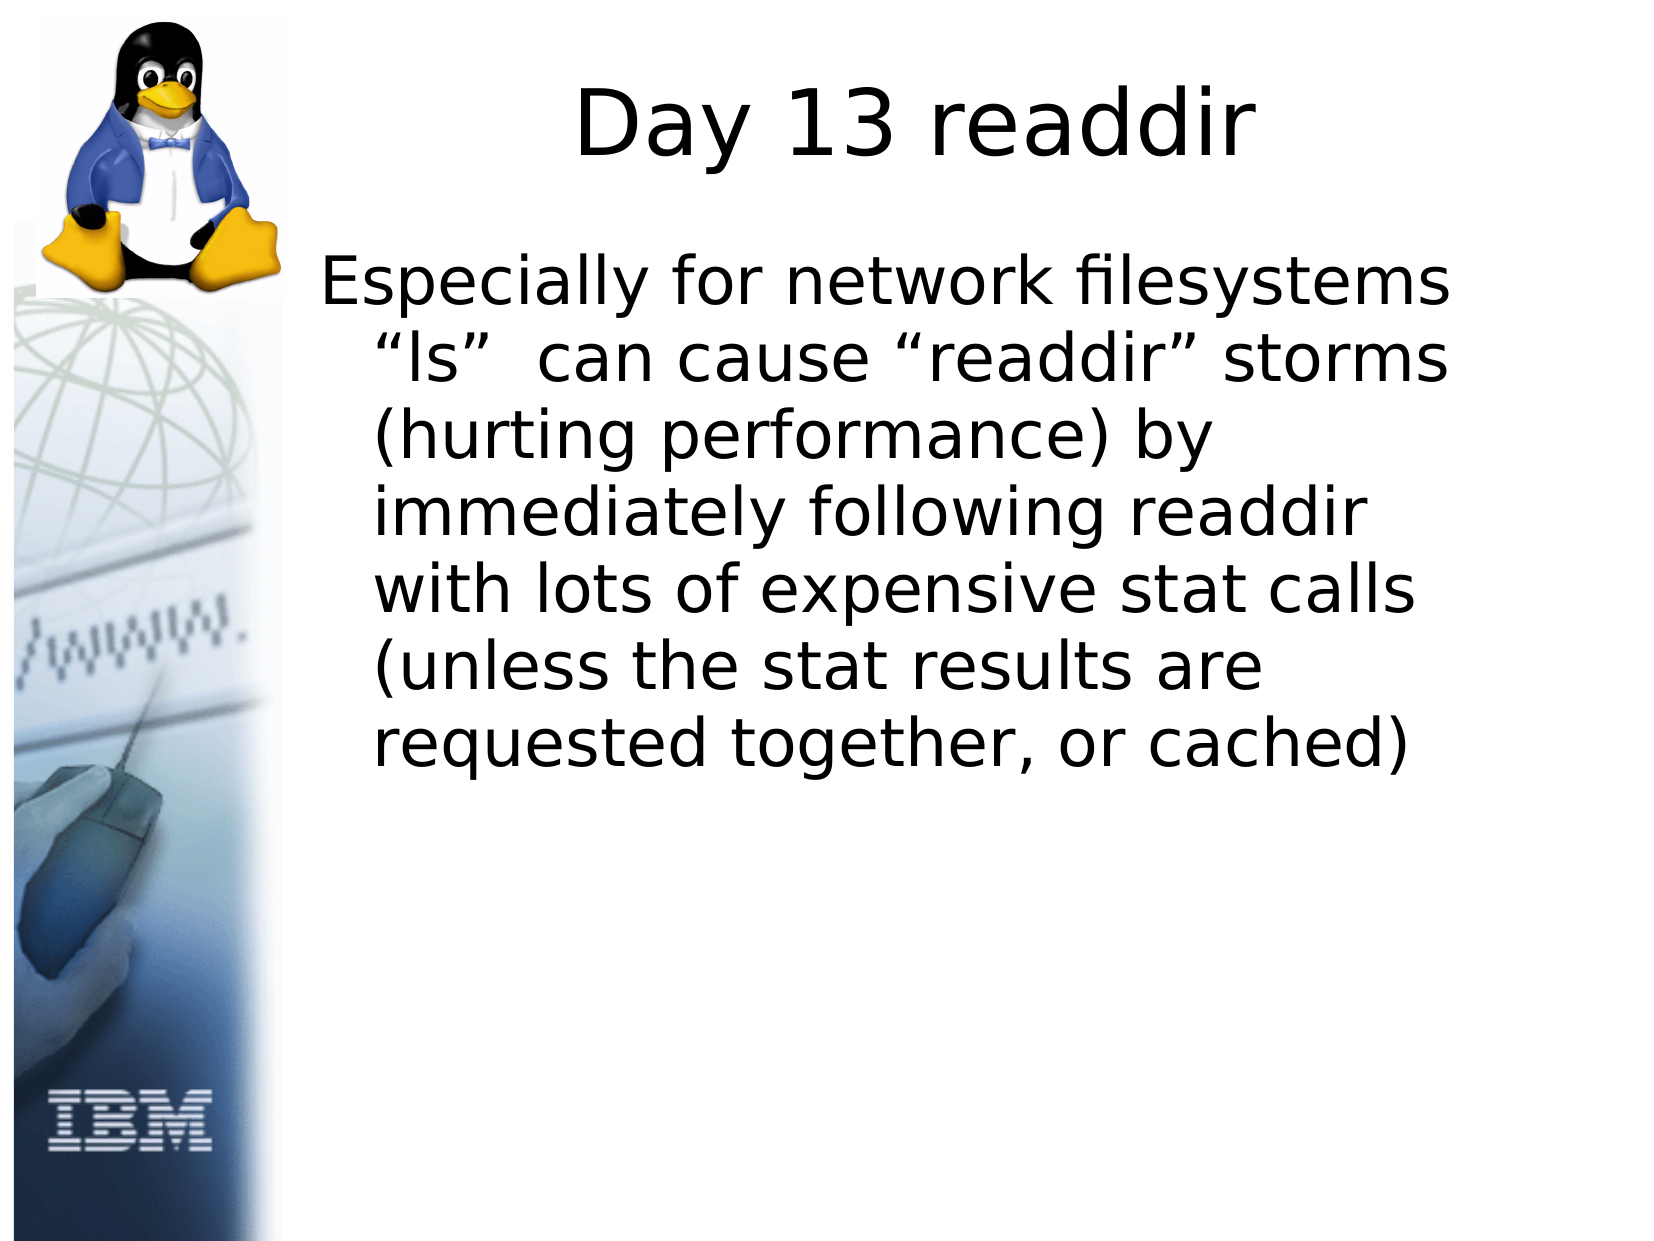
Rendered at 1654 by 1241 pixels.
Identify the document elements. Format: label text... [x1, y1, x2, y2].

title Day 13 readdir [301, 39, 1528, 209]
list Especially for network filesystems “ls” can cause “readdir” storms (hurting performance) by immediately following readdir with lots of expensive stat calls (unless the stat results are requested together, or cached) [301, 243, 1520, 1182]
